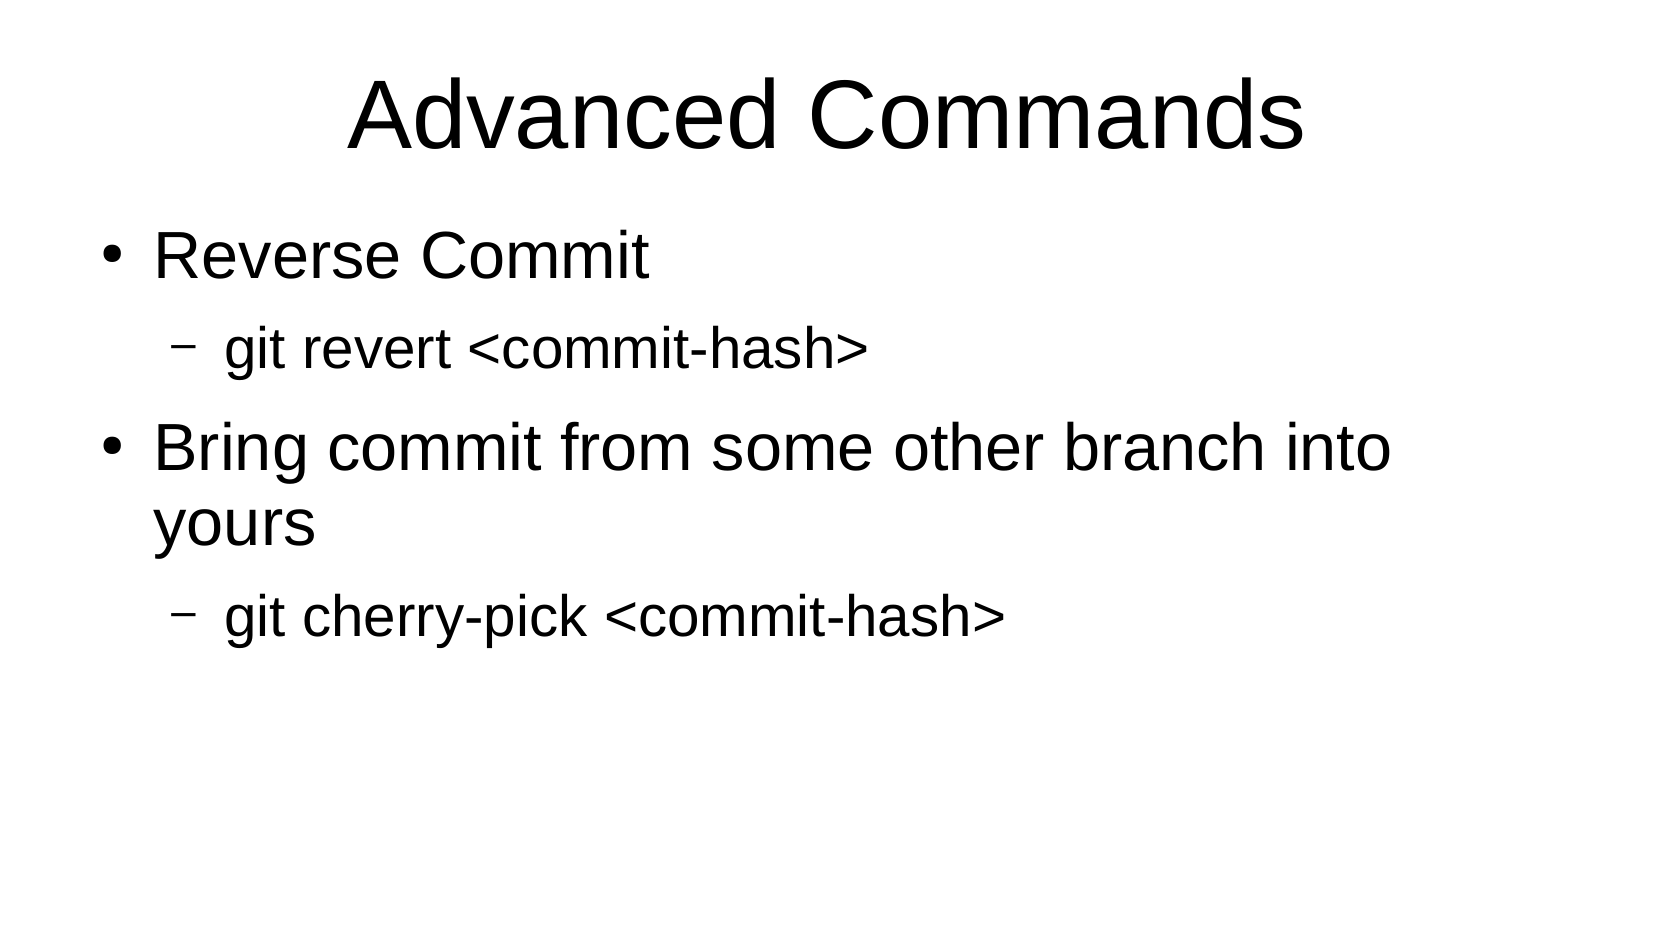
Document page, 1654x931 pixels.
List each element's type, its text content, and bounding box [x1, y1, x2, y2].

list Reverse Commit git revert <commit-hash> Bring commit from some other branch into yours git cherry-pick <commit-hash> [82, 217, 1571, 757]
title Advanced Commands [82, 37, 1571, 193]
